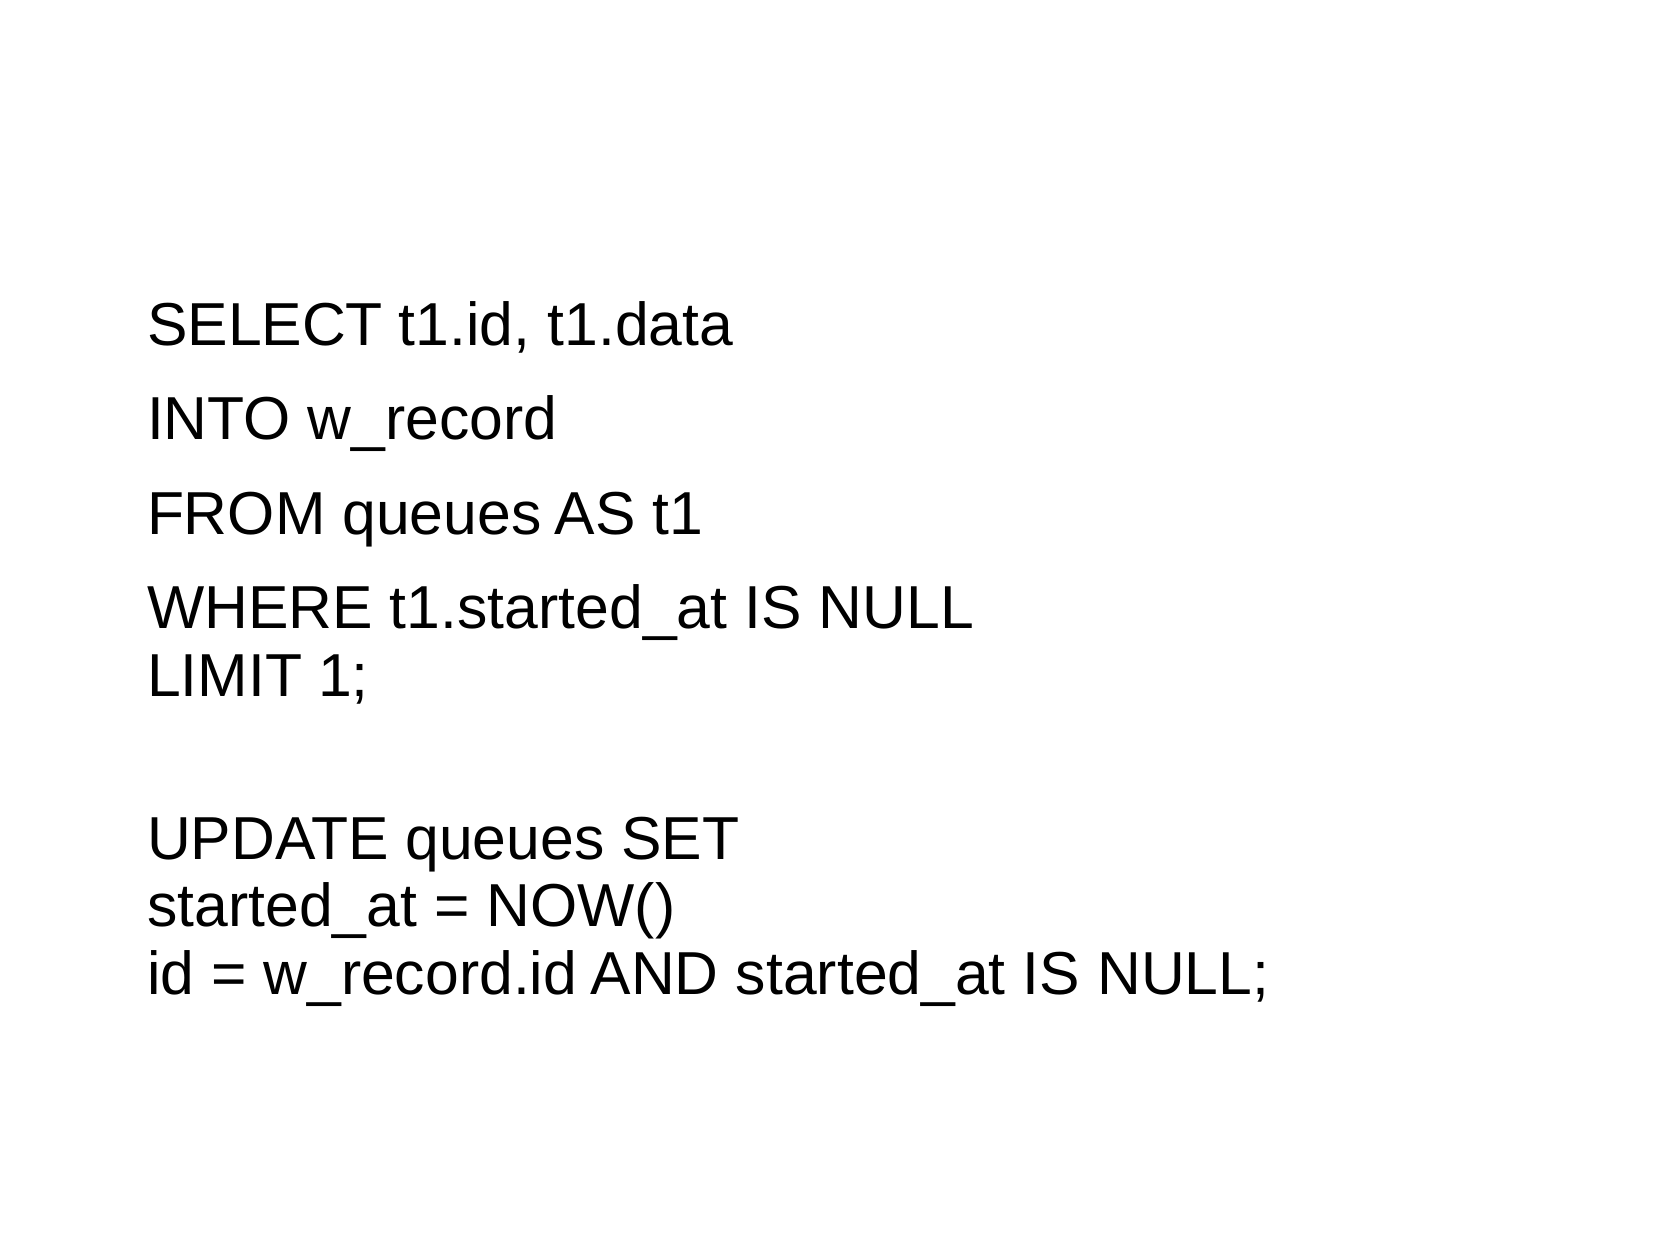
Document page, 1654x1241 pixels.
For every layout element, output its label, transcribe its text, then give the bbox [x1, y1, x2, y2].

list SELECT t1.id, t1.data INTO w_record FROM queues AS t1 WHERE t1.started_at IS NULL LIMIT 1; UPDATE queues SET started_at = NOW() id = w_record.id AND started_at IS NULL; [82, 290, 1571, 1010]
